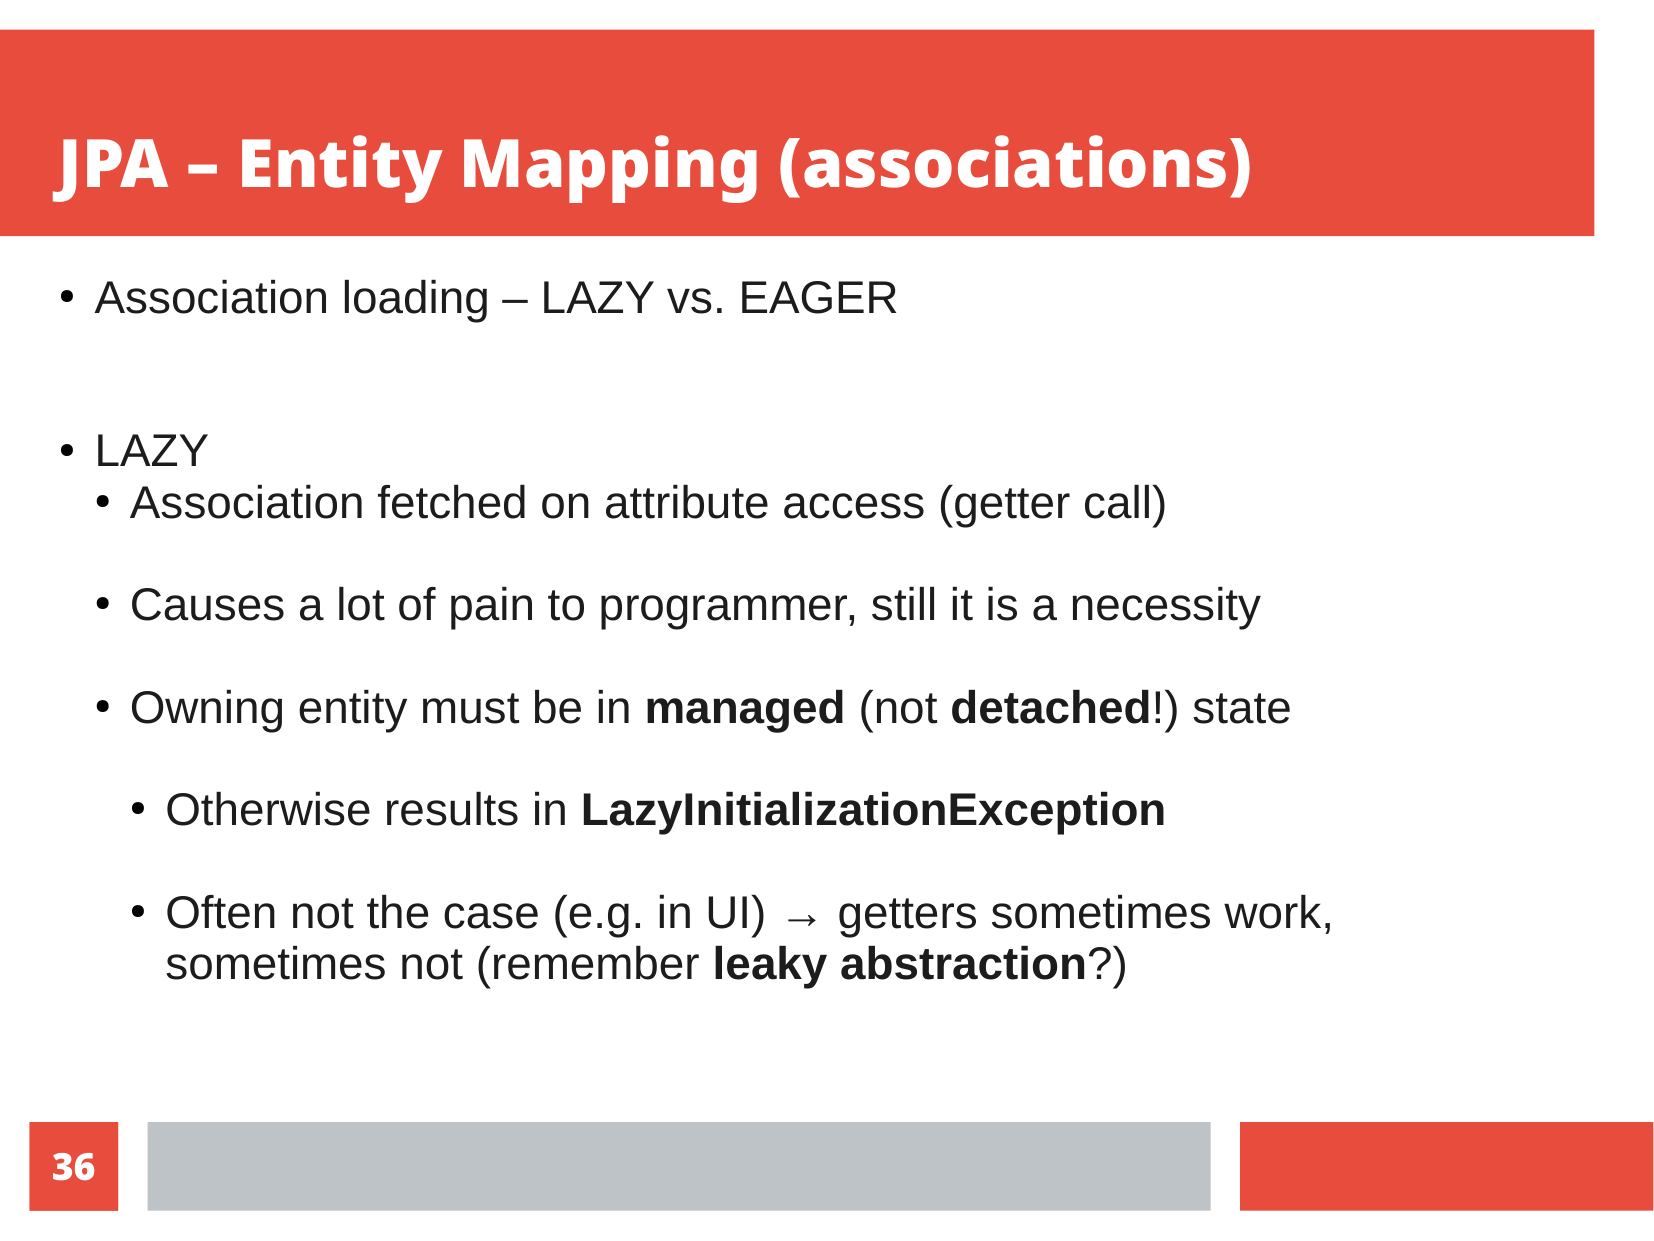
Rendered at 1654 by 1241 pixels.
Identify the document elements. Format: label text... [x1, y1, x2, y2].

title JPA – Entity Mapping (associations) [59, 59, 1595, 207]
subtitle Association loading – LAZY vs. EAGER LAZY Association fetched on attribute access (getter call) Causes a lot of pain to programmer, still it is a necessity Owning entity must be in managed (not detached!) state Otherwise results in LazyInitializationException Often not the case (e.g. in UI) → getters sometimes work, sometimes not (remember leaky abstraction?) [59, 271, 1565, 1040]
